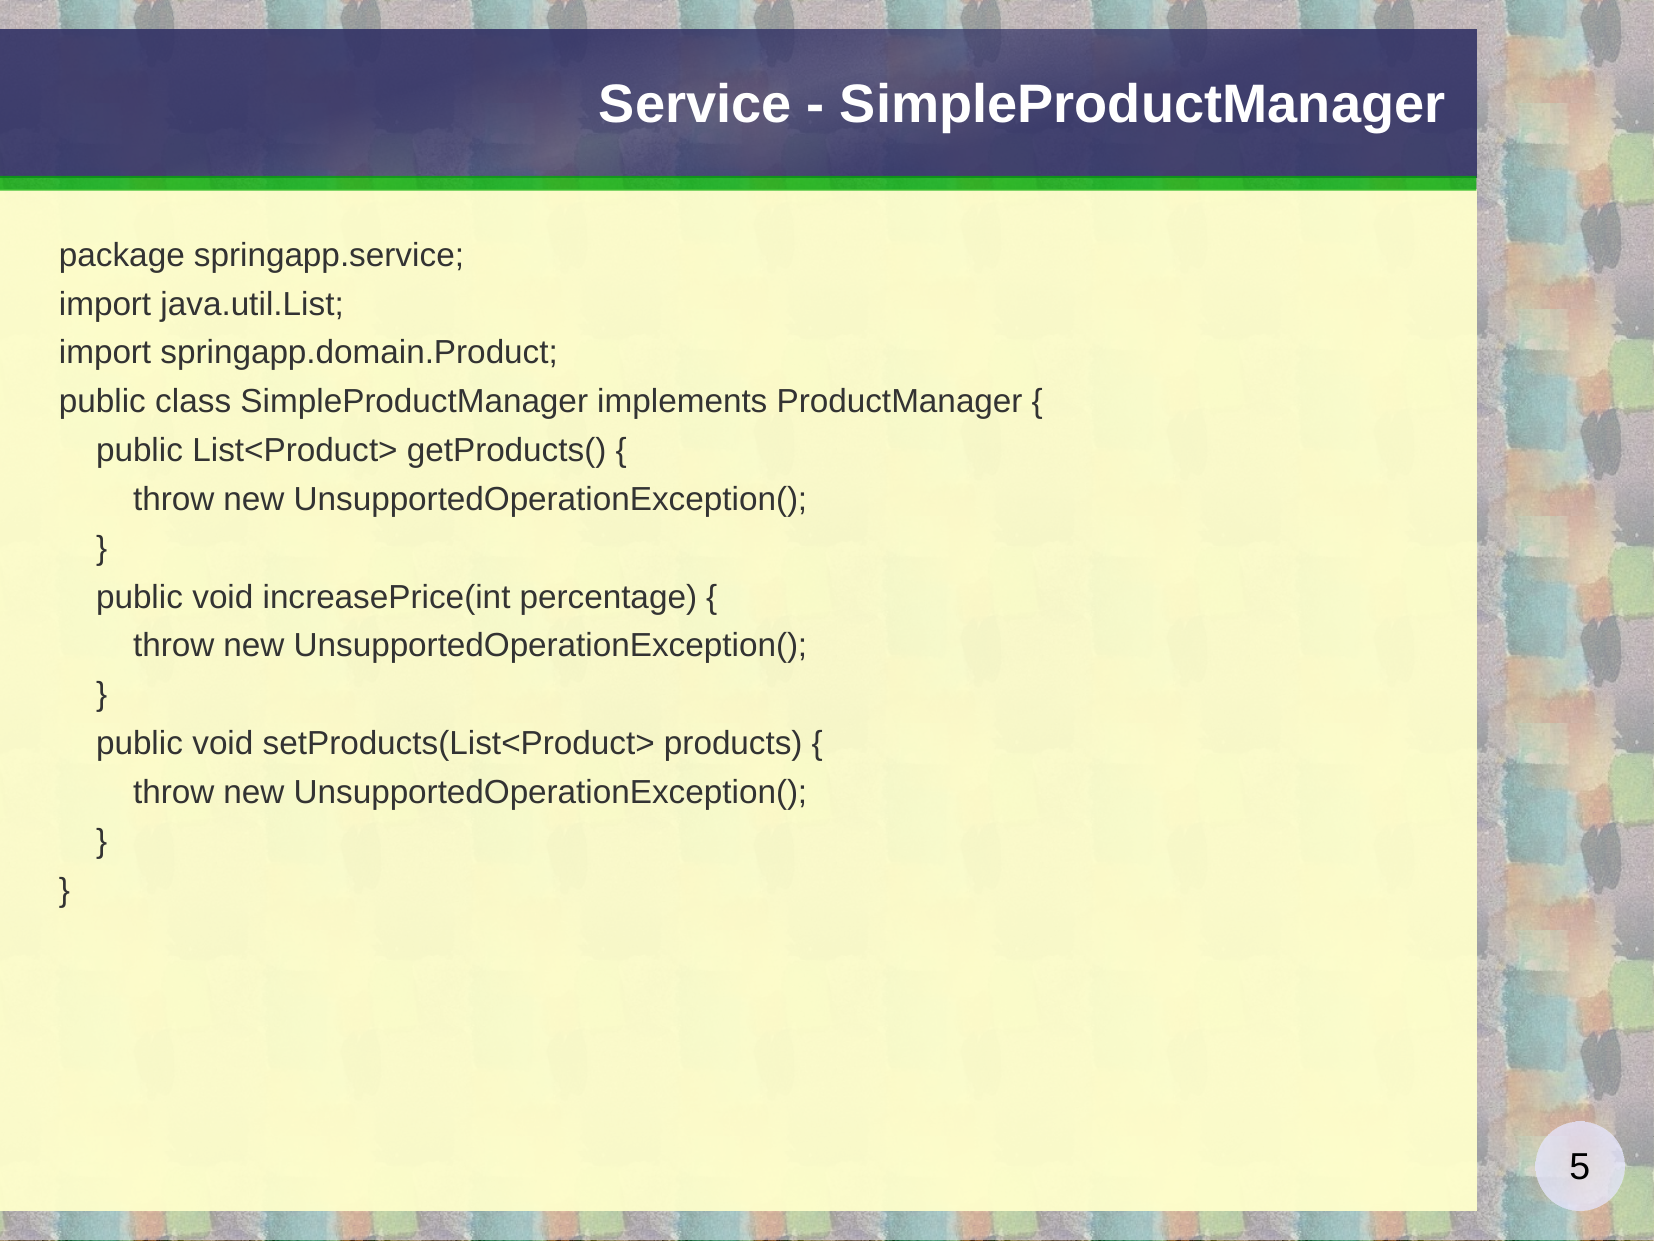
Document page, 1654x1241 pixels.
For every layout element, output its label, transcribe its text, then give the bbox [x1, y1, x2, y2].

title Service - SimpleProductManager [29, 59, 1447, 148]
list package springapp.service; import java.util.List; import springapp.domain.Product; public class SimpleProductManager implements ProductManager { public List<Product> getProducts() { throw new UnsupportedOperationException(); } public void increasePrice(int percentage) { throw new UnsupportedOperationException(); } public void setProducts(List<Product> products) { throw new UnsupportedOperationException(); } } [59, 236, 1418, 1182]
